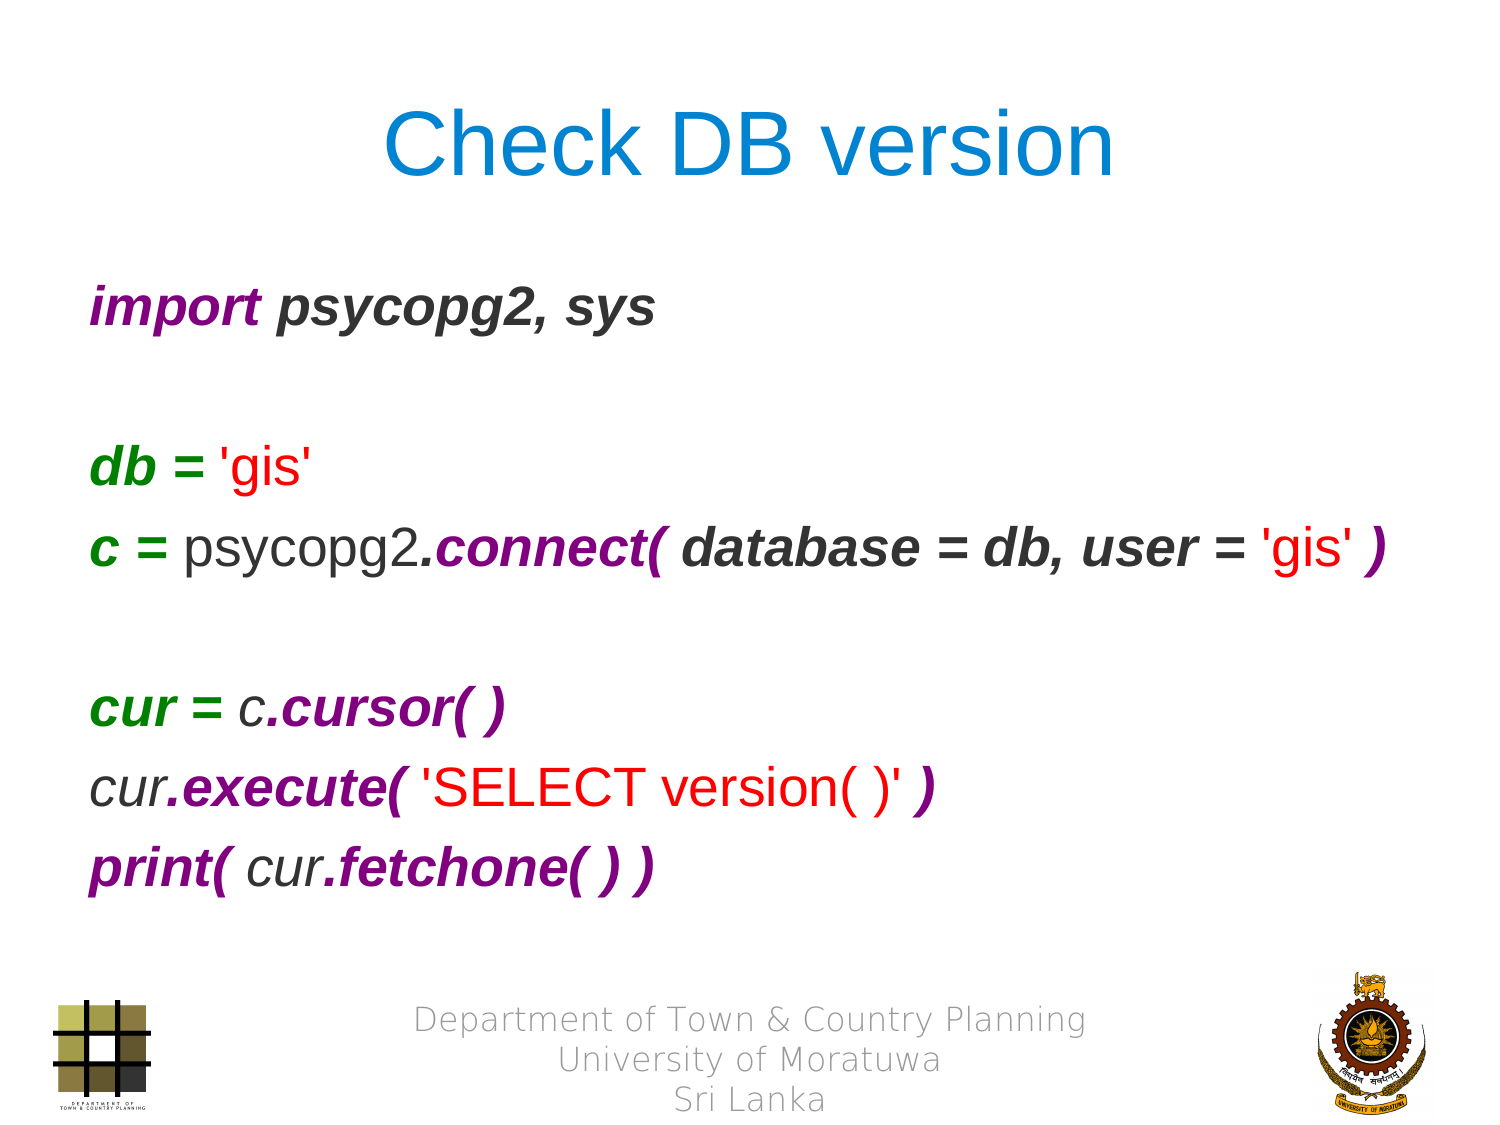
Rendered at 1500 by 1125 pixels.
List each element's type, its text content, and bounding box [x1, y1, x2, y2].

title Check DB version [75, 45, 1426, 233]
picture [1312, 966, 1435, 1125]
picture [53, 1000, 151, 1110]
list import psycopg2, sys db = 'gis' c = psycopg2.connect( database = db, user = 'gis' ) cur = c.cursor( ) cur.execute( 'SELECT version( )' ) print( cur.fetchone( ) ) [75, 262, 1426, 916]
